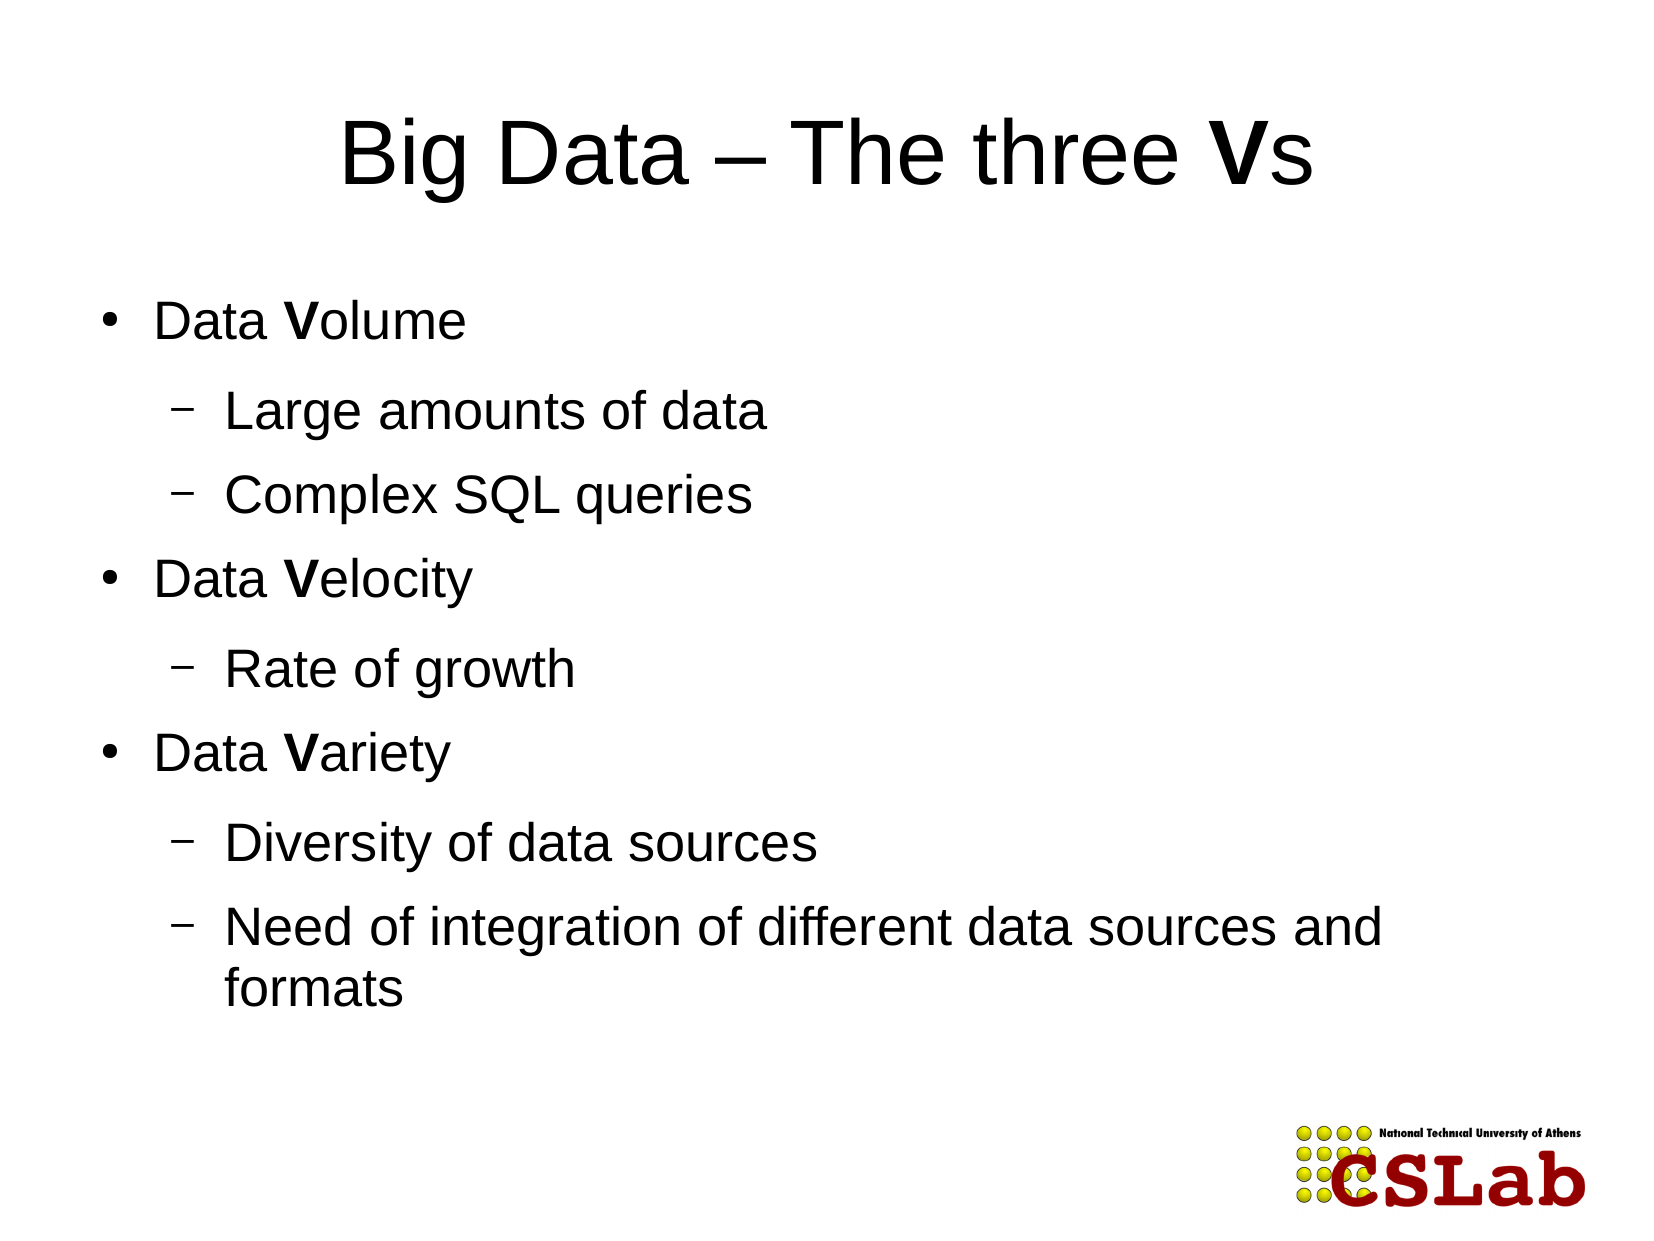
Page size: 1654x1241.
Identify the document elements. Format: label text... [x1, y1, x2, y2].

picture [1290, 1123, 1591, 1216]
title Big Data – The three Vs [82, 49, 1571, 257]
list Data Volume Large amounts of data Complex SQL queries Data Velocity Rate of growth Data Variety Diversity of data sources Need of integration of different data sources and formats [82, 290, 1571, 1109]
